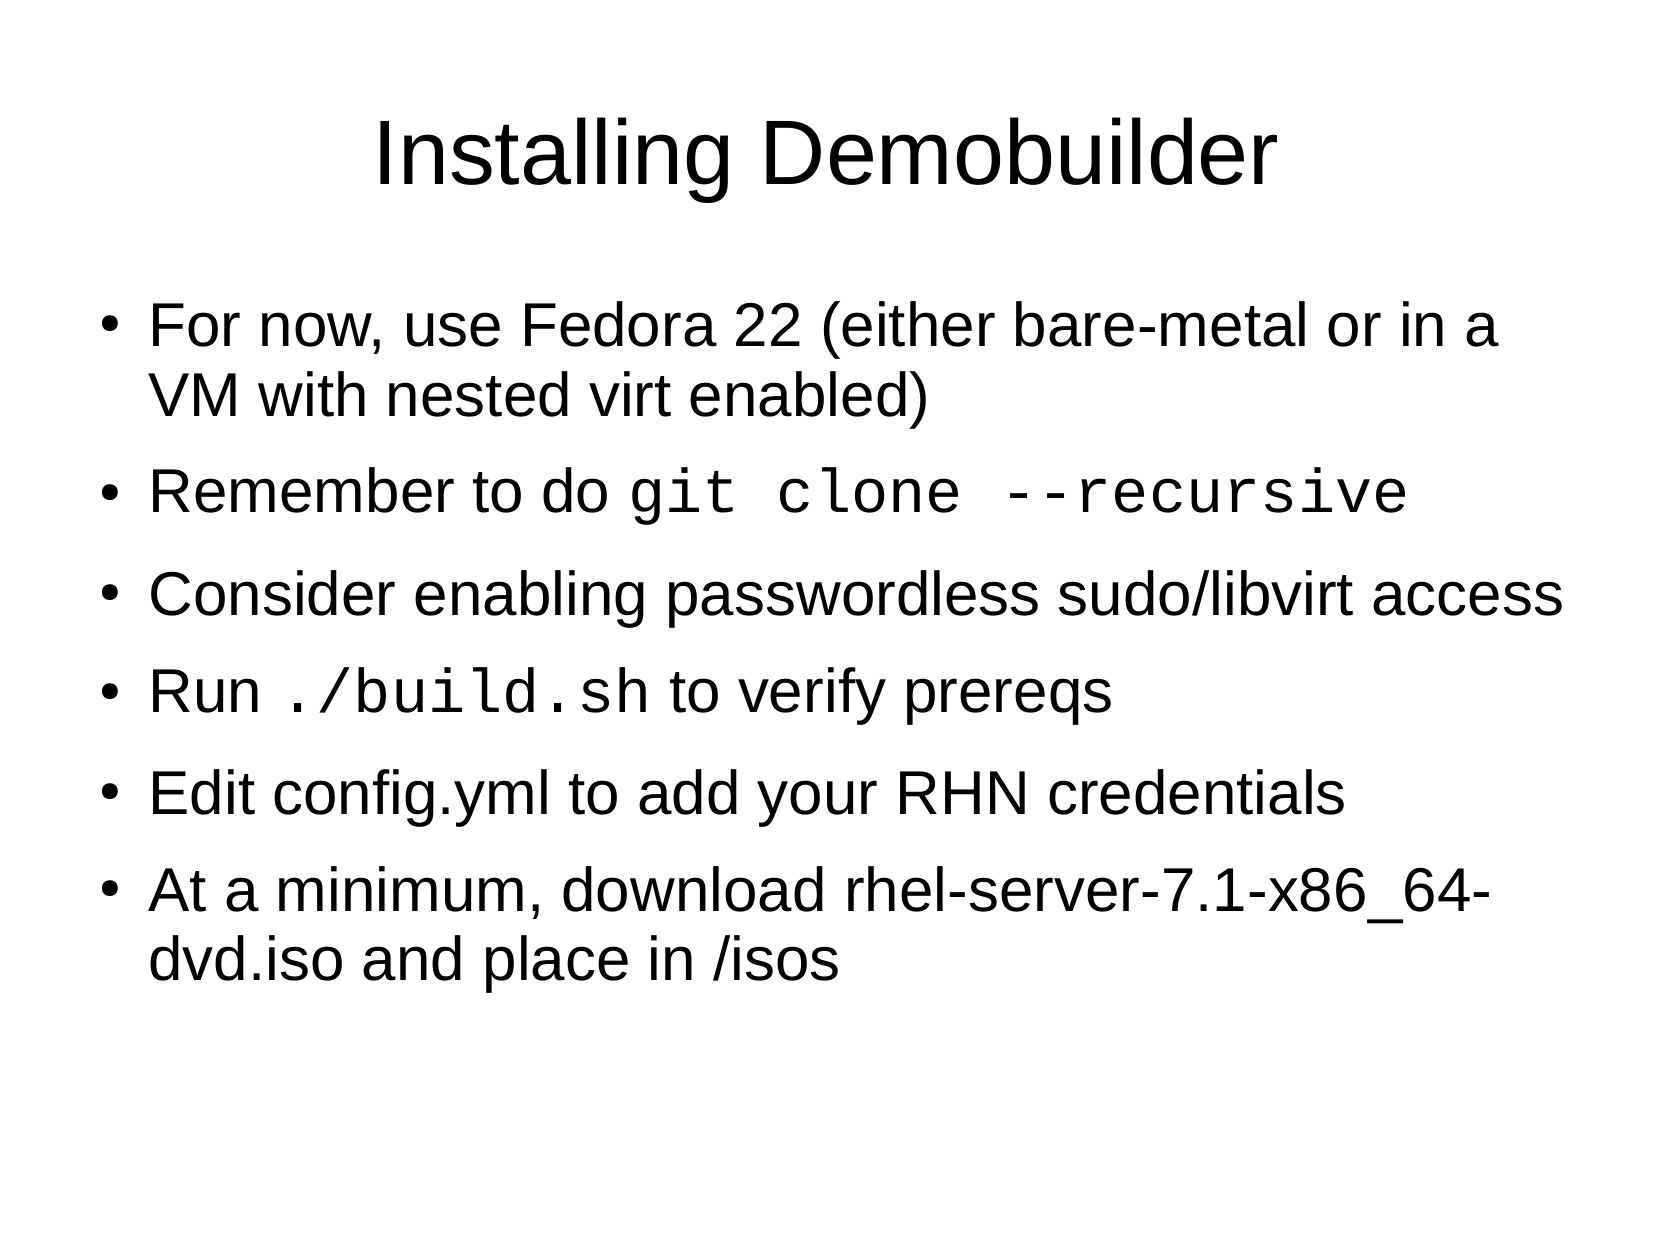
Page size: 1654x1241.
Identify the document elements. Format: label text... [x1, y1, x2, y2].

title Installing Demobuilder [82, 49, 1571, 257]
list For now, use Fedora 22 (either bare-metal or in a VM with nested virt enabled) Remember to do git clone --recursive Consider enabling passwordless sudo/libvirt access Run ./build.sh to verify prereqs Edit config.yml to add your RHN credentials At a minimum, download rhel-server-7.1-x86_64-dvd.iso and place in /isos [82, 290, 1571, 1010]
